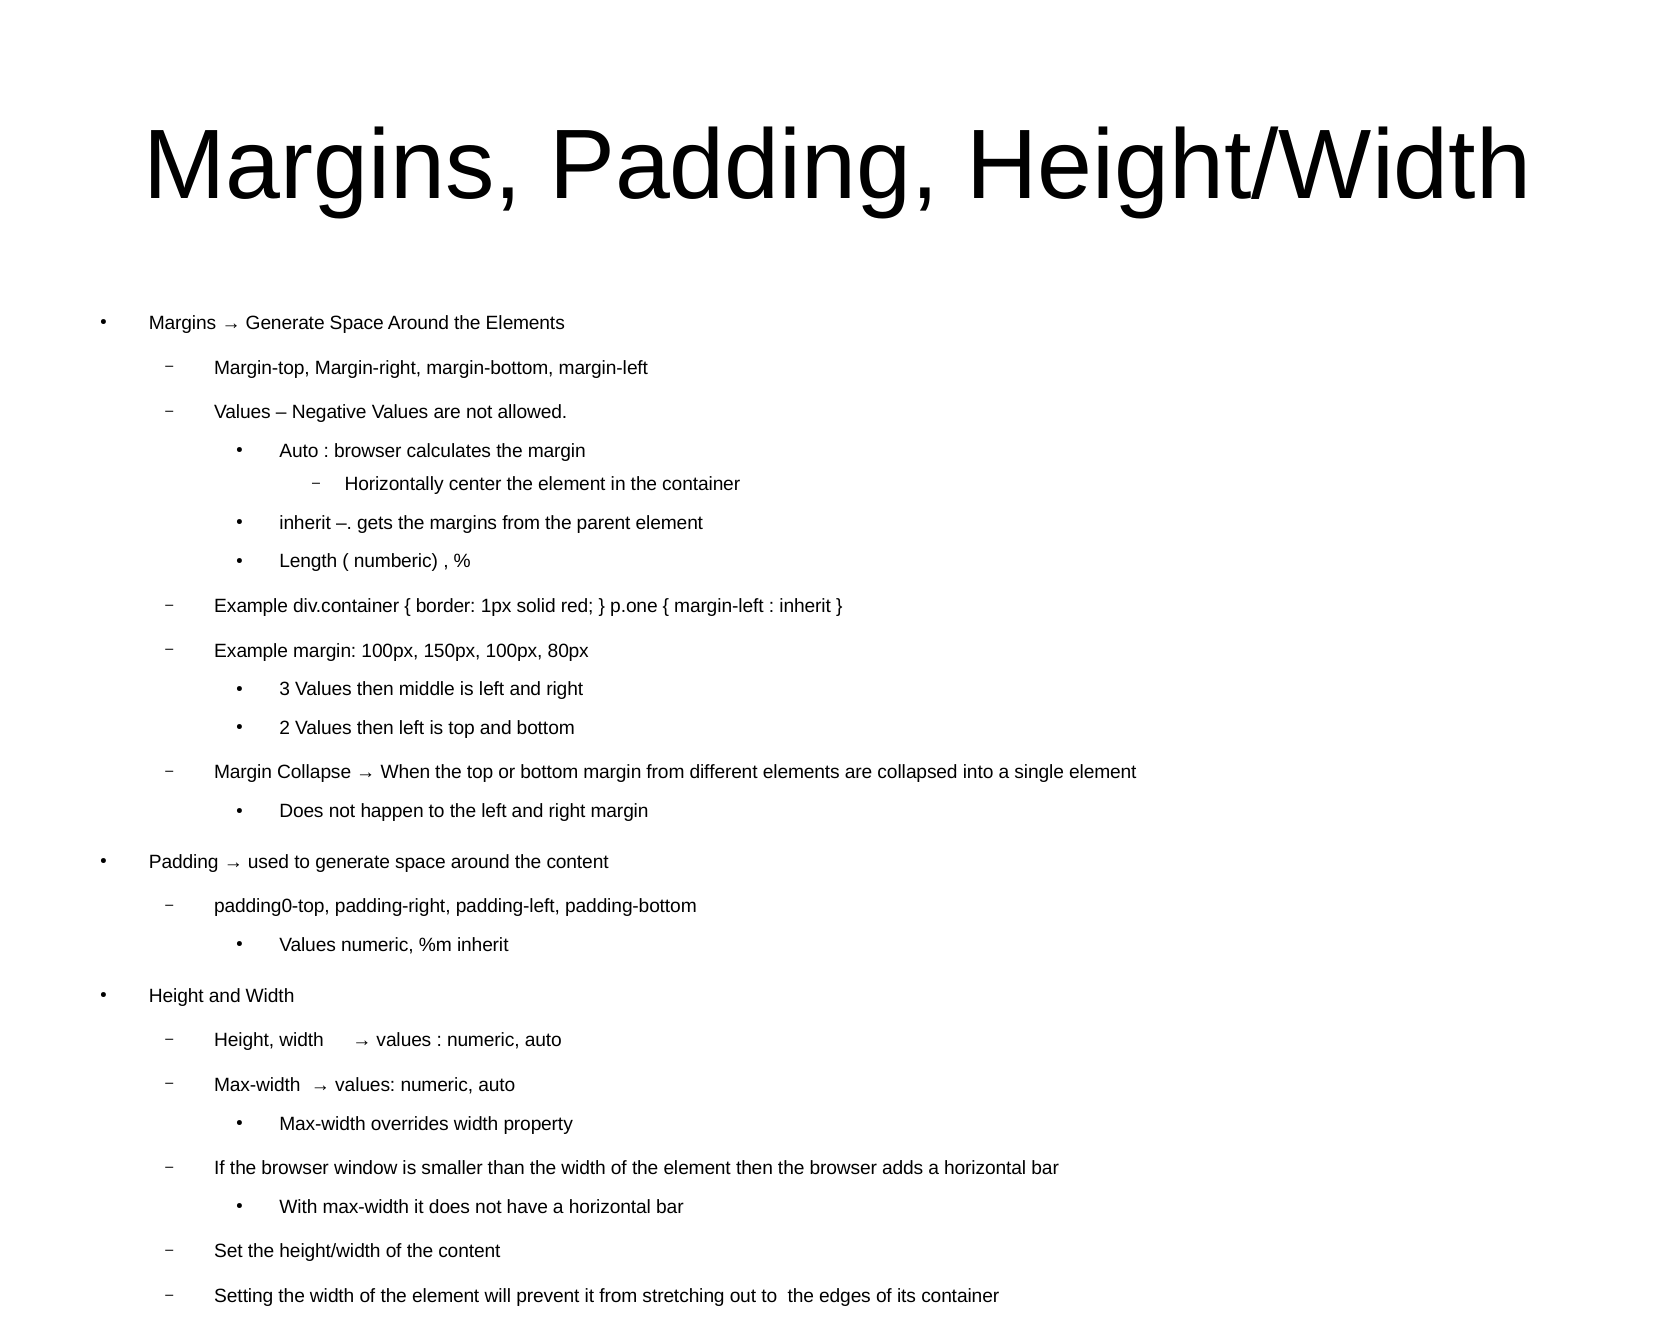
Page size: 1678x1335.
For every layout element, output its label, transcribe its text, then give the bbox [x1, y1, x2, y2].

list Margins → Generate Space Around the Elements Margin-top, Margin-right, margin-bottom, margin-left Values – Negative Values are not allowed. Auto : browser calculates the margin Horizontally center the element in the container inherit –. gets the margins from the parent element Length ( numberic) , % Example div.container { border: 1px solid red; } p.one { margin-left : inherit } Example margin: 100px, 150px, 100px, 80px 3 Values then middle is left and right 2 Values then left is top and bottom Margin Collapse → When the top or bottom margin from different elements are collapsed into a single element Does not happen to the left and right margin Padding → used to generate space around the content padding0-top, padding-right, padding-left, padding-bottom Values numeric, %m inherit Height and Width Height, width → values : numeric, auto Max-width → values: numeric, auto Max-width overrides width property If the browser window is smaller than the width of the element then the browser adds a horizontal bar With max-width it does not have a horizontal bar Set the height/width of the content Setting the width of the element will prevent it from stretching out to the edges of its container [83, 312, 1594, 1335]
title Margins, Padding, Height/Width [83, 53, 1594, 276]
